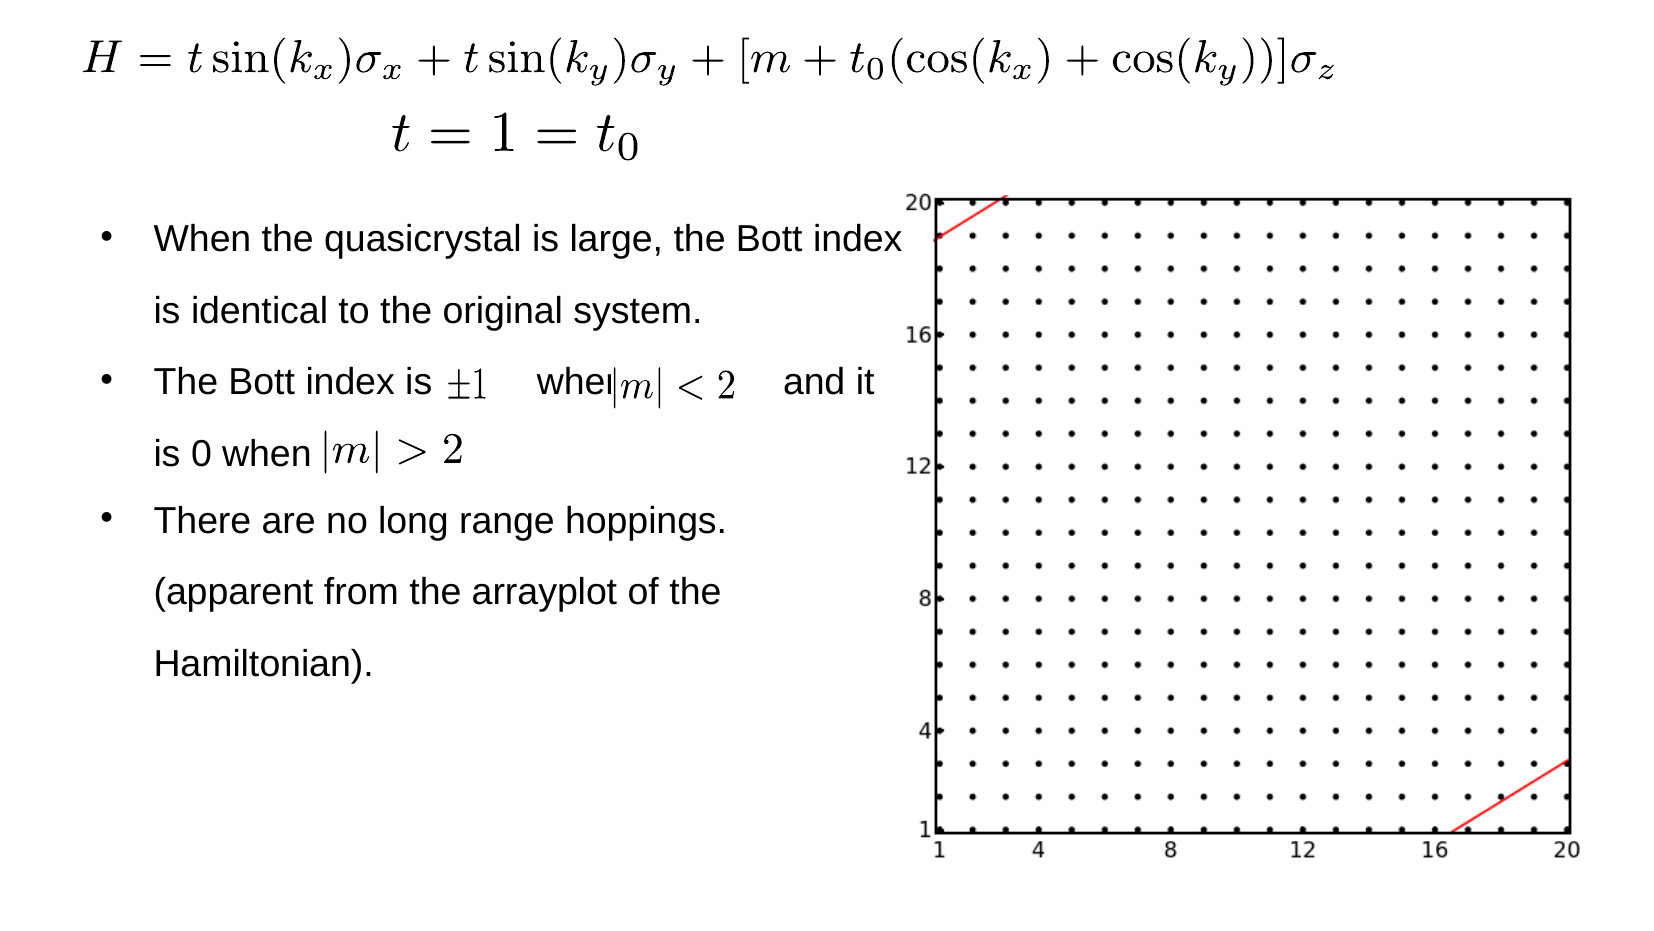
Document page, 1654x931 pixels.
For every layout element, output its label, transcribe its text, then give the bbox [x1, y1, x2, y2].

text_box When the quasicrystal is large, the Bott index is identical to the original system. The Bott index is when and it is 0 when [82, 217, 905, 475]
text_box [82, 37, 1334, 86]
text_box [611, 366, 735, 409]
text_box [392, 112, 638, 161]
text_box [447, 368, 486, 399]
text_box There are no long range hoppings. (apparent from the arrayplot of the Hamiltonian). [82, 499, 905, 757]
text_box [321, 430, 462, 474]
picture [905, 190, 1581, 863]
